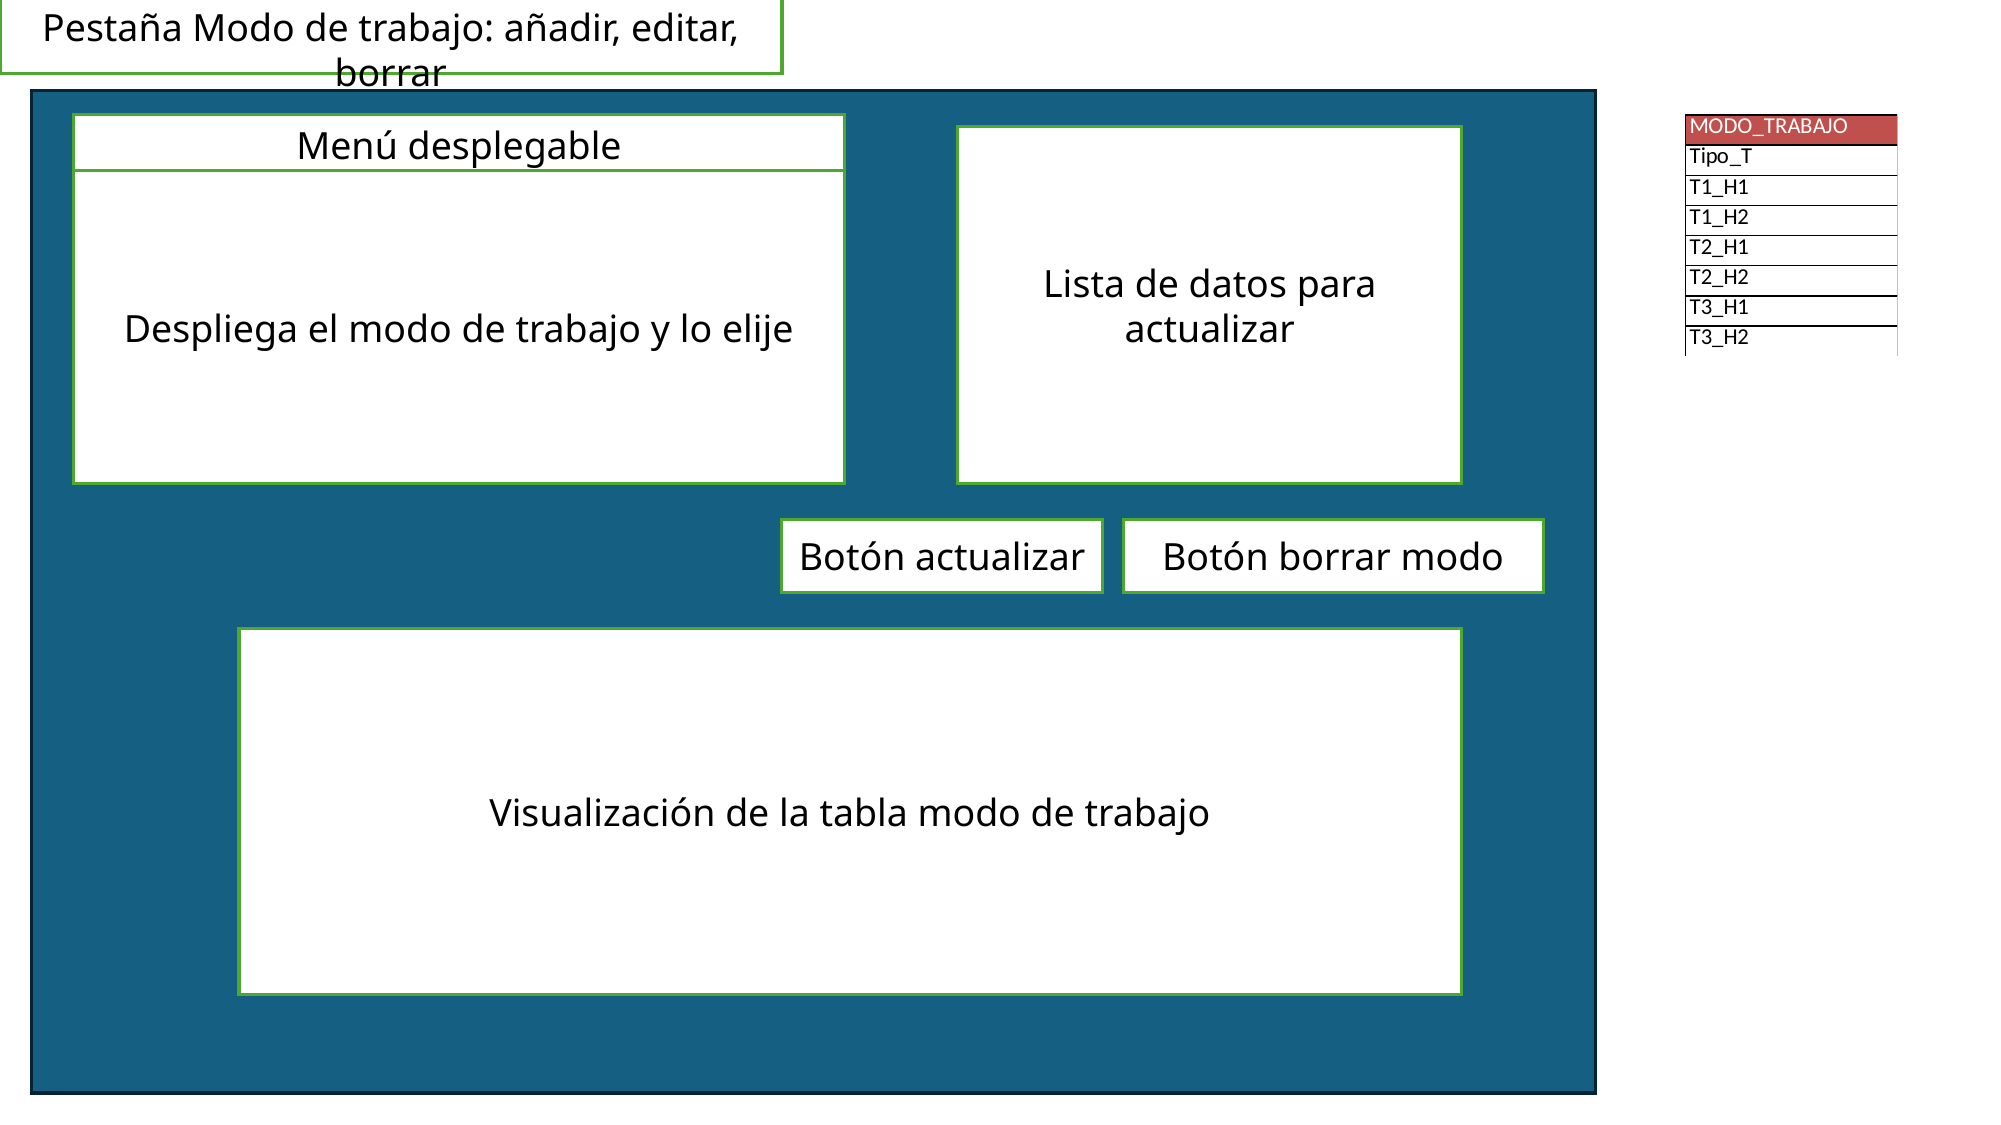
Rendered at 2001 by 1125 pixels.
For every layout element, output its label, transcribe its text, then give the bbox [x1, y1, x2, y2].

text_box Visualización de la tabla modo de trabajo [239, 629, 1462, 994]
text_box Lista de datos para actualizar [958, 127, 1462, 483]
text_box [32, 91, 1596, 1093]
text_box Botón actualizar [782, 520, 1103, 592]
text_box Pestaña Modo de trabajo: añadir, editar, borrar [0, 0, 782, 74]
text_box Botón borrar modo [1123, 520, 1543, 592]
text_box Despliega el modo de trabajo y lo elije [74, 171, 844, 484]
picture [1684, 114, 1899, 357]
text_box Menú desplegable [74, 114, 844, 171]
